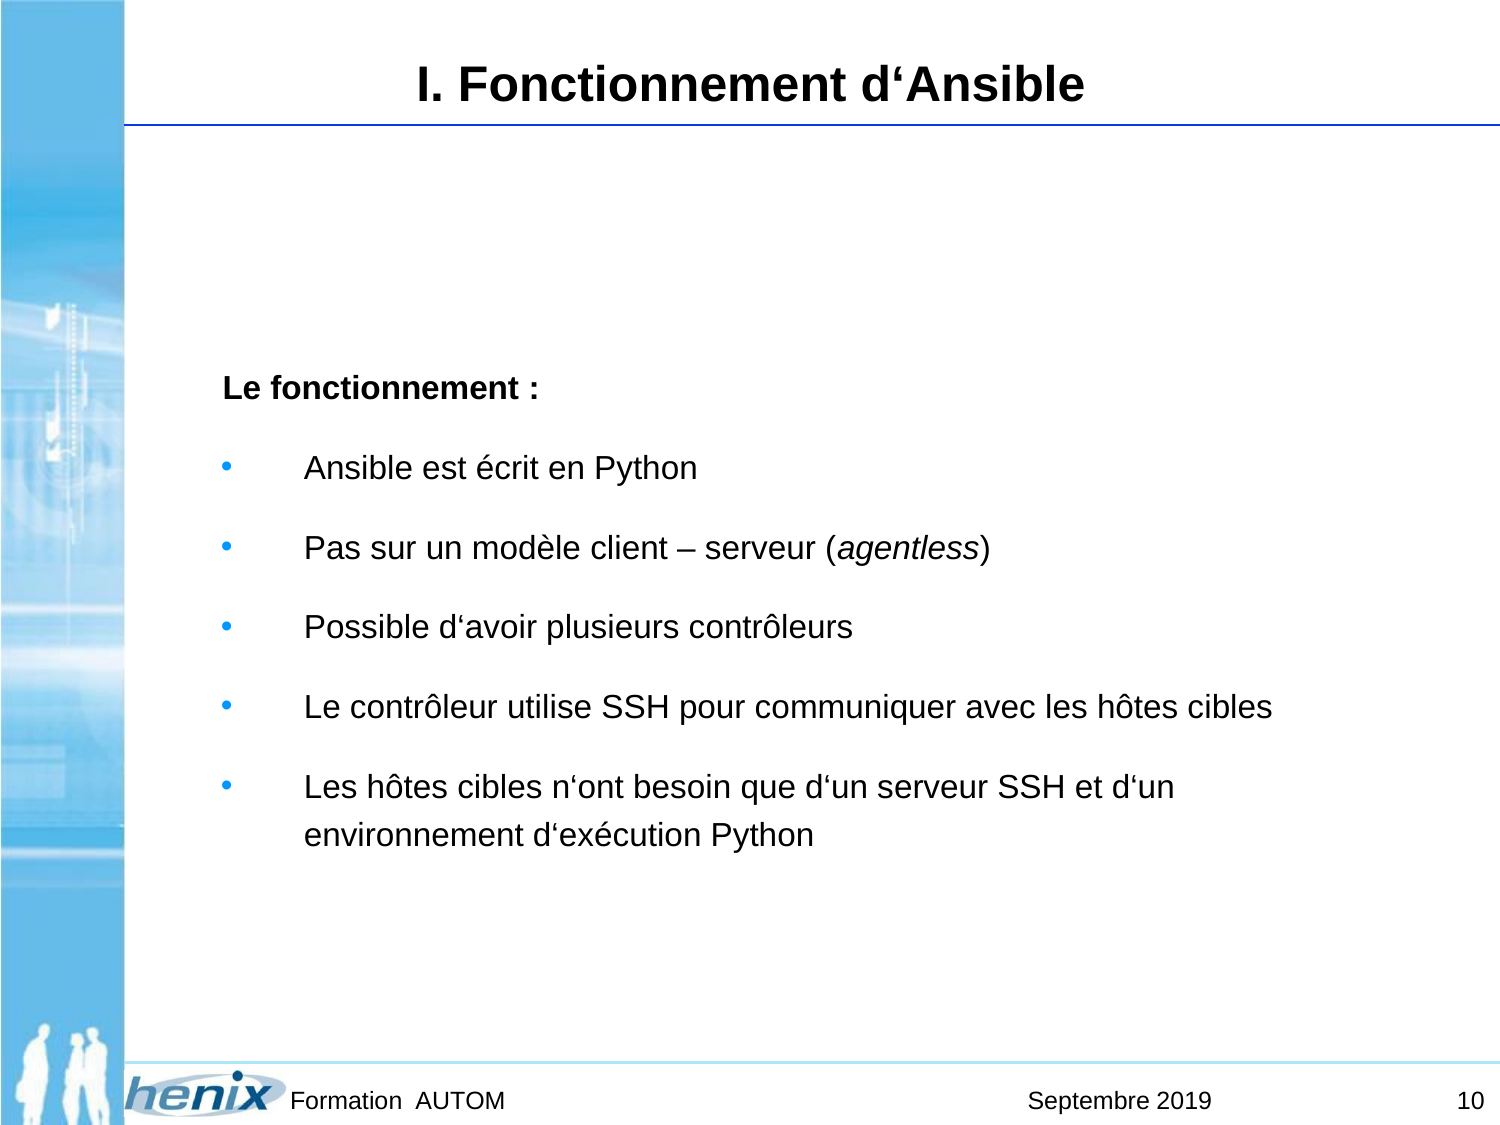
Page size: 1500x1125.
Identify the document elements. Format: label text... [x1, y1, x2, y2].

picture [0, 0, 126, 1125]
text_box <numéro> [1452, 1084, 1490, 1115]
text_box Le fonctionnement : Ansible est écrit en Python Pas sur un modèle client – serveur (agentless) Possible d‘avoir plusieurs contrôleurs Le contrôleur utilise SSH pour communiquer avec les hôtes cibles Les hôtes cibles n‘ont besoin que d‘un serveur SSH et d‘un environnement d‘exécution Python [219, 366, 1383, 914]
text_box Septembre 2019 [1025, 1084, 1300, 1115]
text_box [123, 1070, 287, 1117]
text_box I. Fonctionnement d‘Ansible [138, 50, 1363, 112]
text_box Formation AUTOM [288, 1084, 507, 1115]
